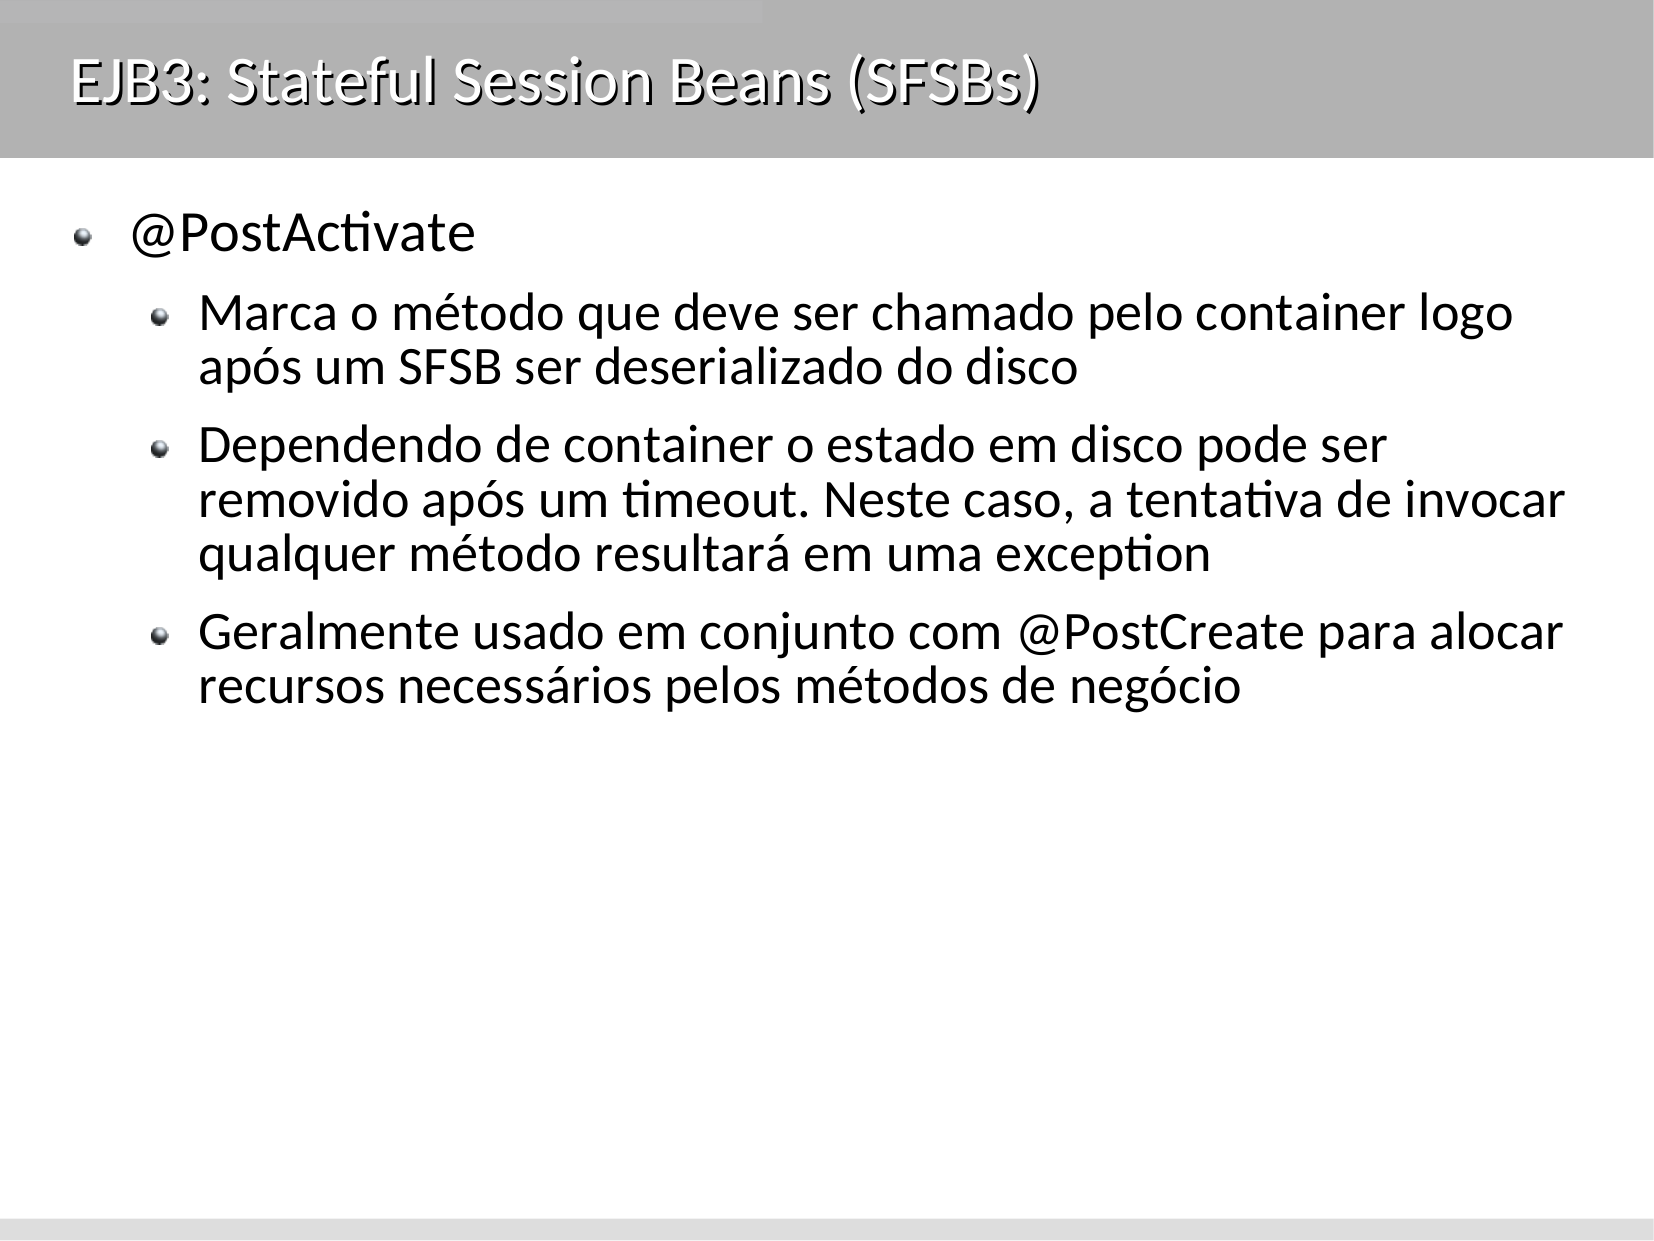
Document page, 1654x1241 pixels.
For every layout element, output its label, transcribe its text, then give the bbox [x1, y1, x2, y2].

list @PostActivate Marca o método que deve ser chamado pelo container logo após um SFSB ser deserializado do disco Dependendo de container o estado em disco pode ser removido após um timeout. Neste caso, a tentativa de invocar qualquer método resultará em uma exception Geralmente usado em conjunto com @PostCreate para alocar recursos necessários pelos métodos de negócio [56, 207, 1595, 815]
title EJB3: Stateful Session Beans (SFSBs) [70, 11, 1536, 160]
